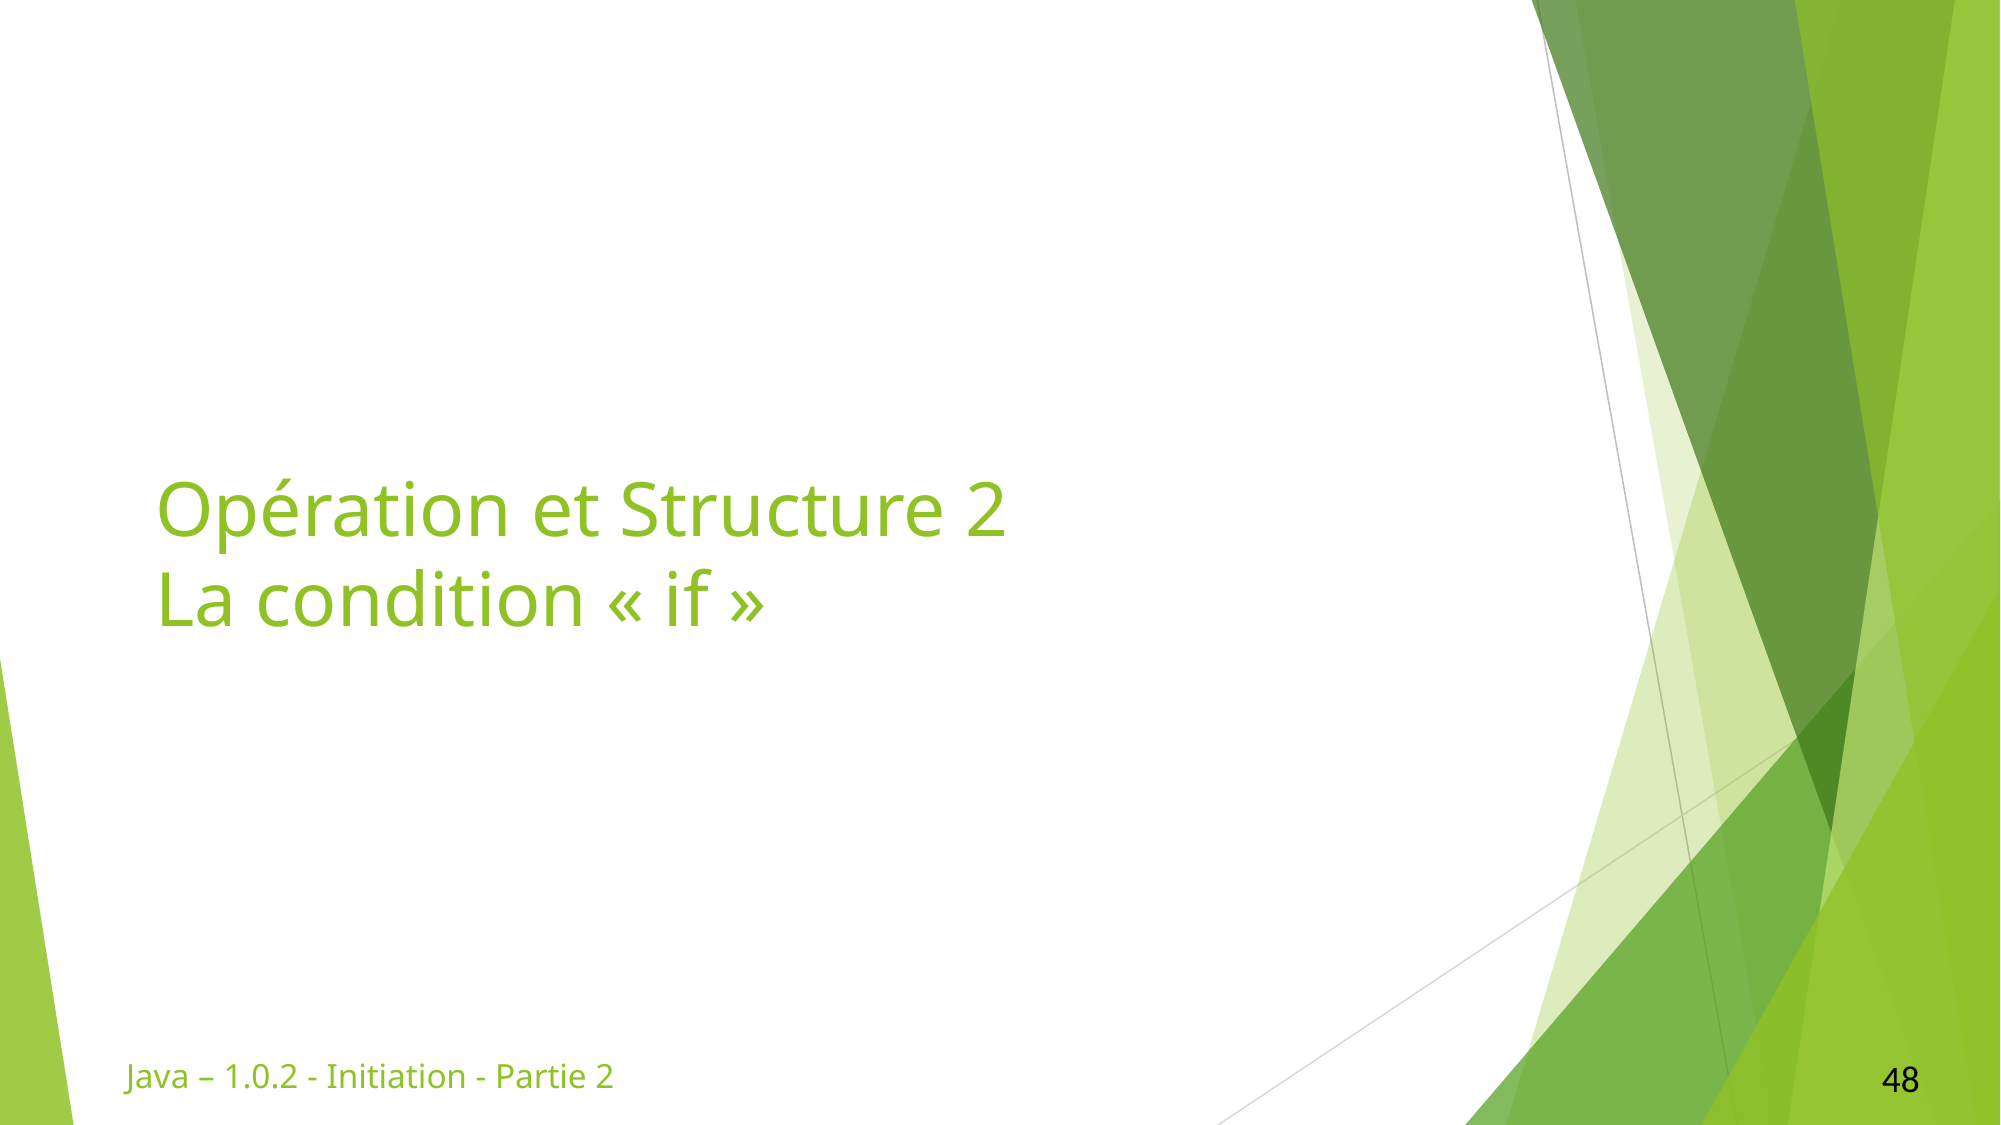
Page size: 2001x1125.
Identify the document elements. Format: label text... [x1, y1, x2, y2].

title Opération et Structure 2 La condition « if » [140, 454, 1551, 804]
text_box Java – 1.0.2 - Initiation - Partie 2 [111, 1047, 1094, 1109]
text_box [1866, 1047, 1979, 1108]
